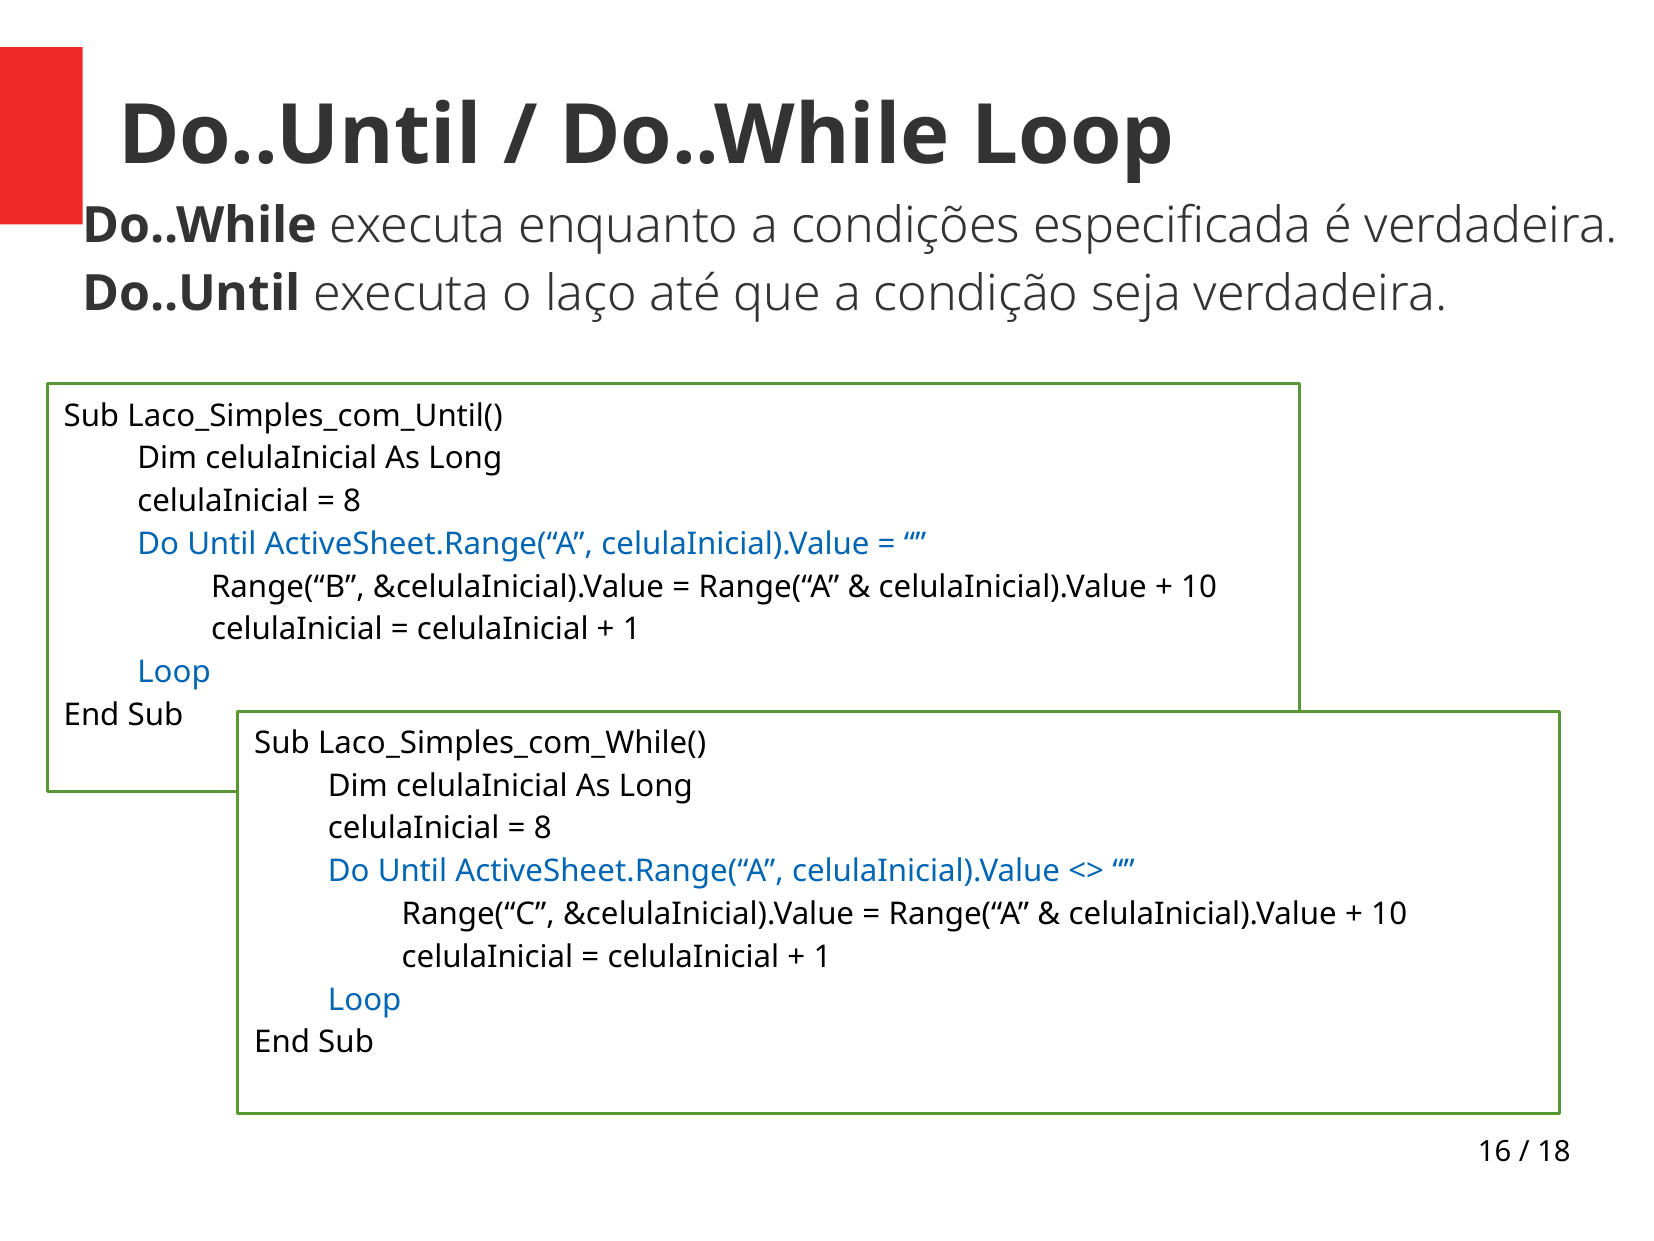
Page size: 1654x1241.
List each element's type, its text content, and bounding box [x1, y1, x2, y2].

text_box Sub Laco_Simples_com_While() Dim celulaInicial As Long celulaInicial = 8 Do Until ActiveSheet.Range(“A”, celulaInicial).Value <> “” Range(“C”, &celulaInicial).Value = Range(“A” & celulaInicial).Value + 10 celulaInicial = celulaInicial + 1 Loop End Sub [237, 711, 1560, 1114]
list Do..While executa enquanto a condições especificada é verdadeira. Do..Until executa o laço até que a condição seja verdadeira. [82, 188, 1654, 331]
text_box Sub Laco_Simples_com_Until() Dim celulaInicial As Long celulaInicial = 8 Do Until ActiveSheet.Range(“A”, celulaInicial).Value = “” Range(“B”, &celulaInicial).Value = Range(“A” & celulaInicial).Value + 10 celulaInicial = celulaInicial + 1 Loop End Sub [47, 383, 1300, 792]
title Do..Until / Do..While Loop [118, 49, 1571, 188]
